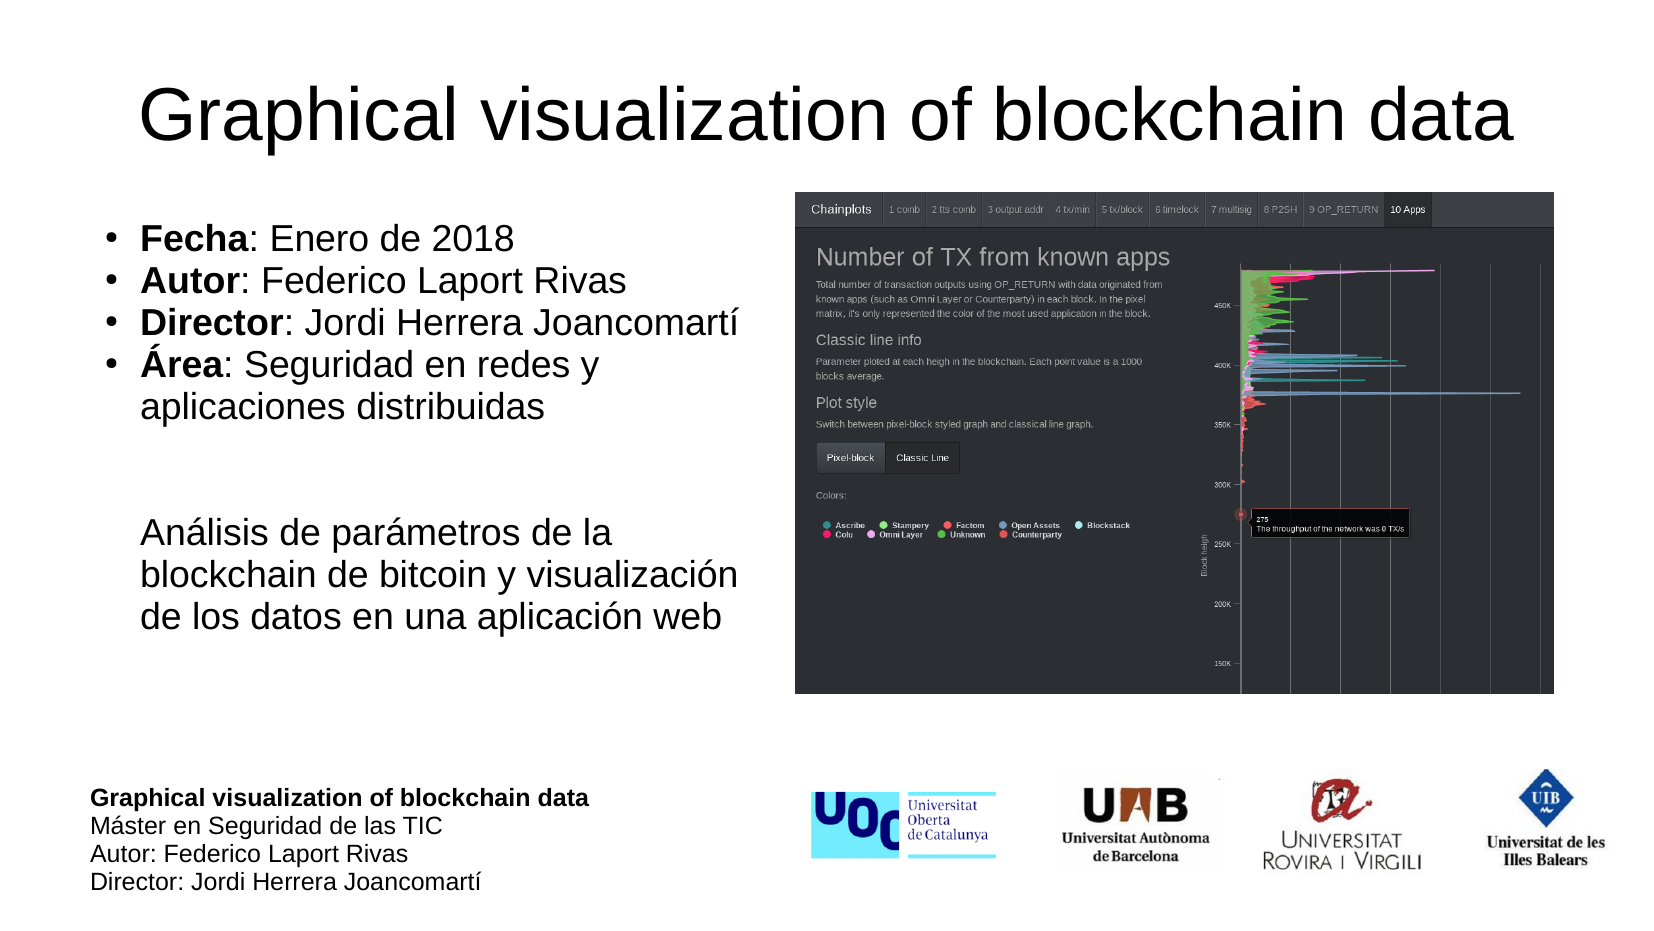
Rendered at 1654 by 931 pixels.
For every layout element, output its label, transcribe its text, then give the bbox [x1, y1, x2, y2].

text_box Graphical visualization of blockchain data Máster en Seguridad de las TIC Autor: Federico Laport Rivas Director: Jordi Herrera Joancomartí [90, 783, 616, 896]
title Graphical visualization of blockchain data [82, 37, 1571, 193]
picture [788, 752, 1636, 901]
picture [795, 192, 1554, 694]
text_box Fecha: Enero de 2018 Autor: Federico Laport Rivas Director: Jordi Herrera Joancomartí Área: Seguridad en redes y aplicaciones distribuidas Análisis de parámetros de la blockchain de bitcoin y visualización de los datos en una aplicación web [90, 210, 766, 729]
